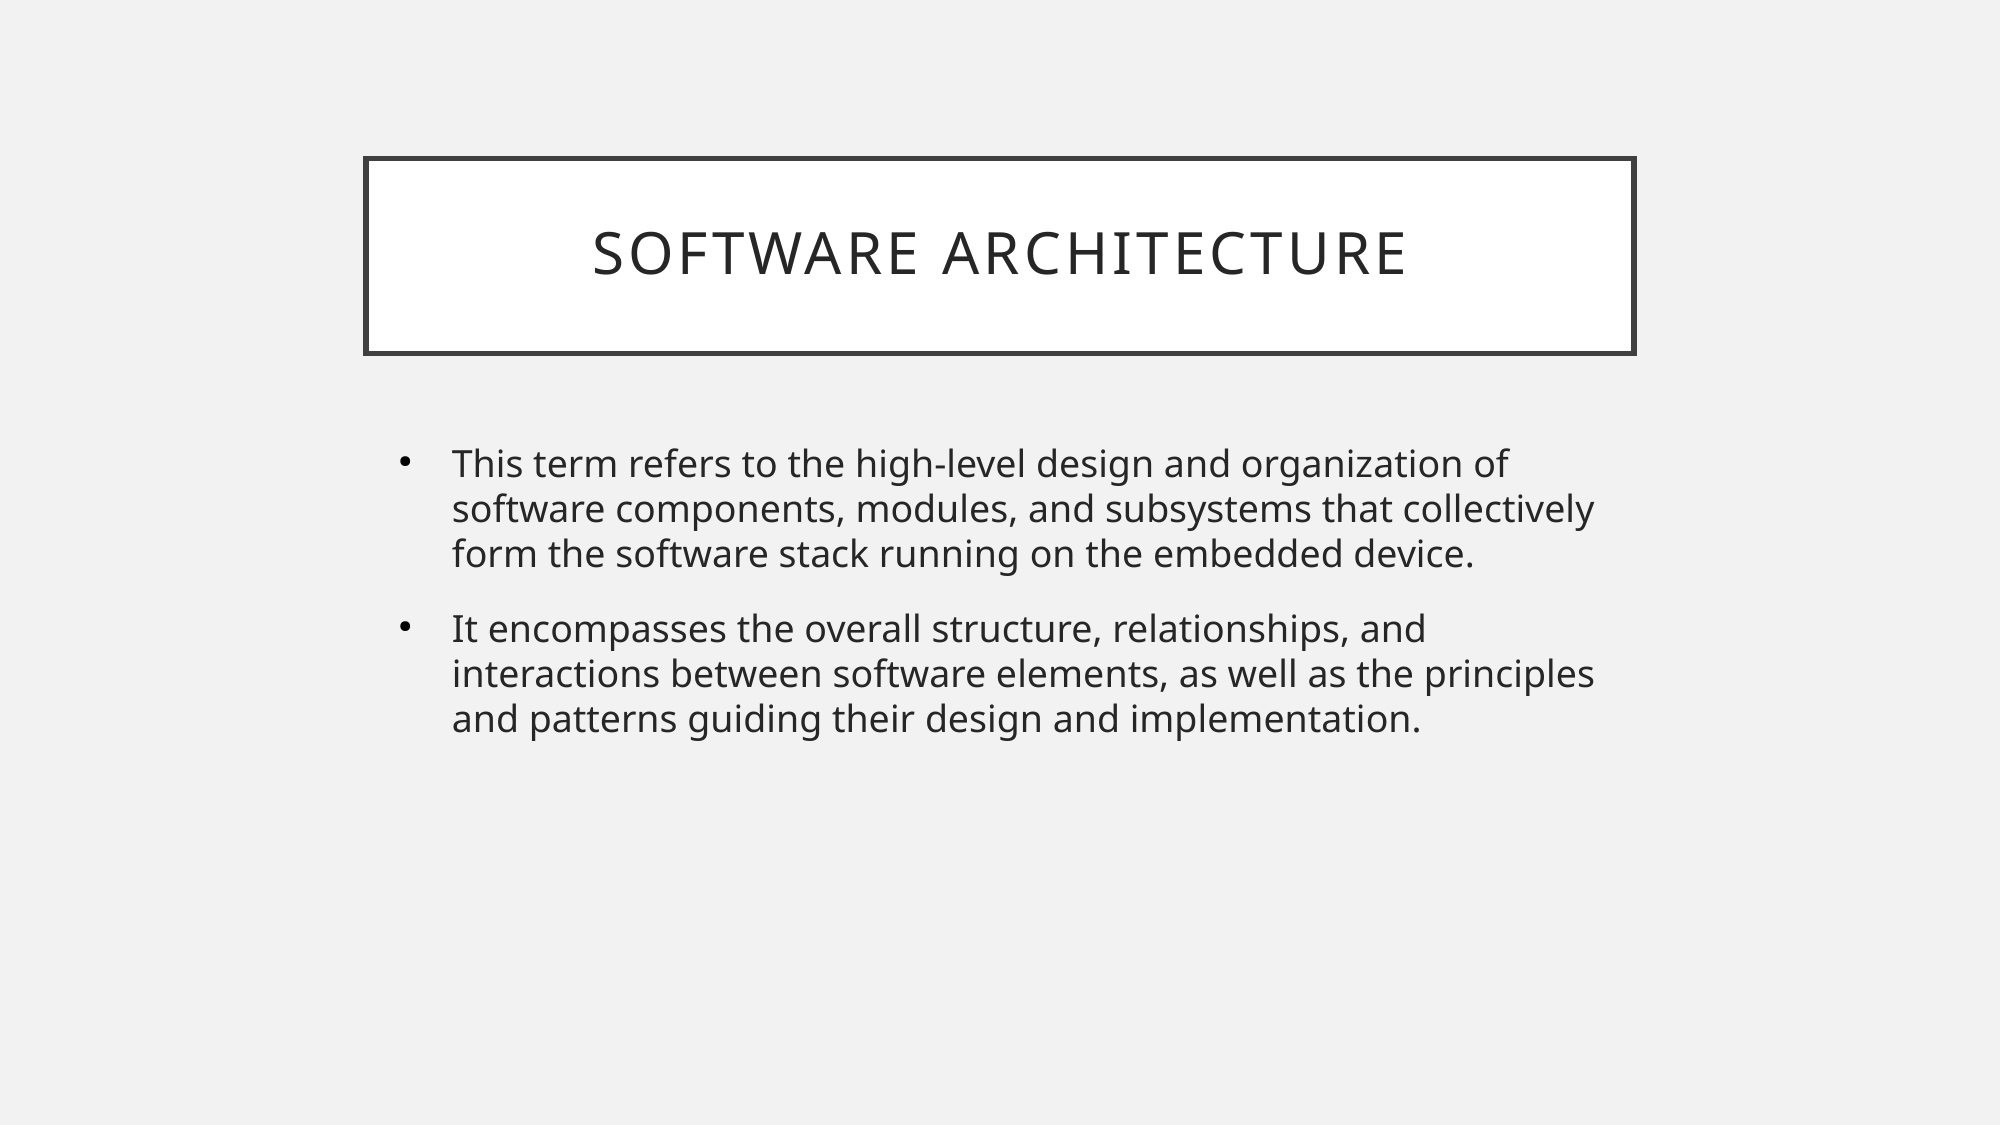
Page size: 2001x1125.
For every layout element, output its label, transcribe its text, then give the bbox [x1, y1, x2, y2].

title Software architecture [366, 158, 1634, 354]
list This term refers to the high-level design and organization of software components, modules, and subsystems that collectively form the software stack running on the embedded device. It encompasses the overall structure, relationships, and interactions between software elements, as well as the principles and patterns guiding their design and implementation. [366, 432, 1634, 942]
